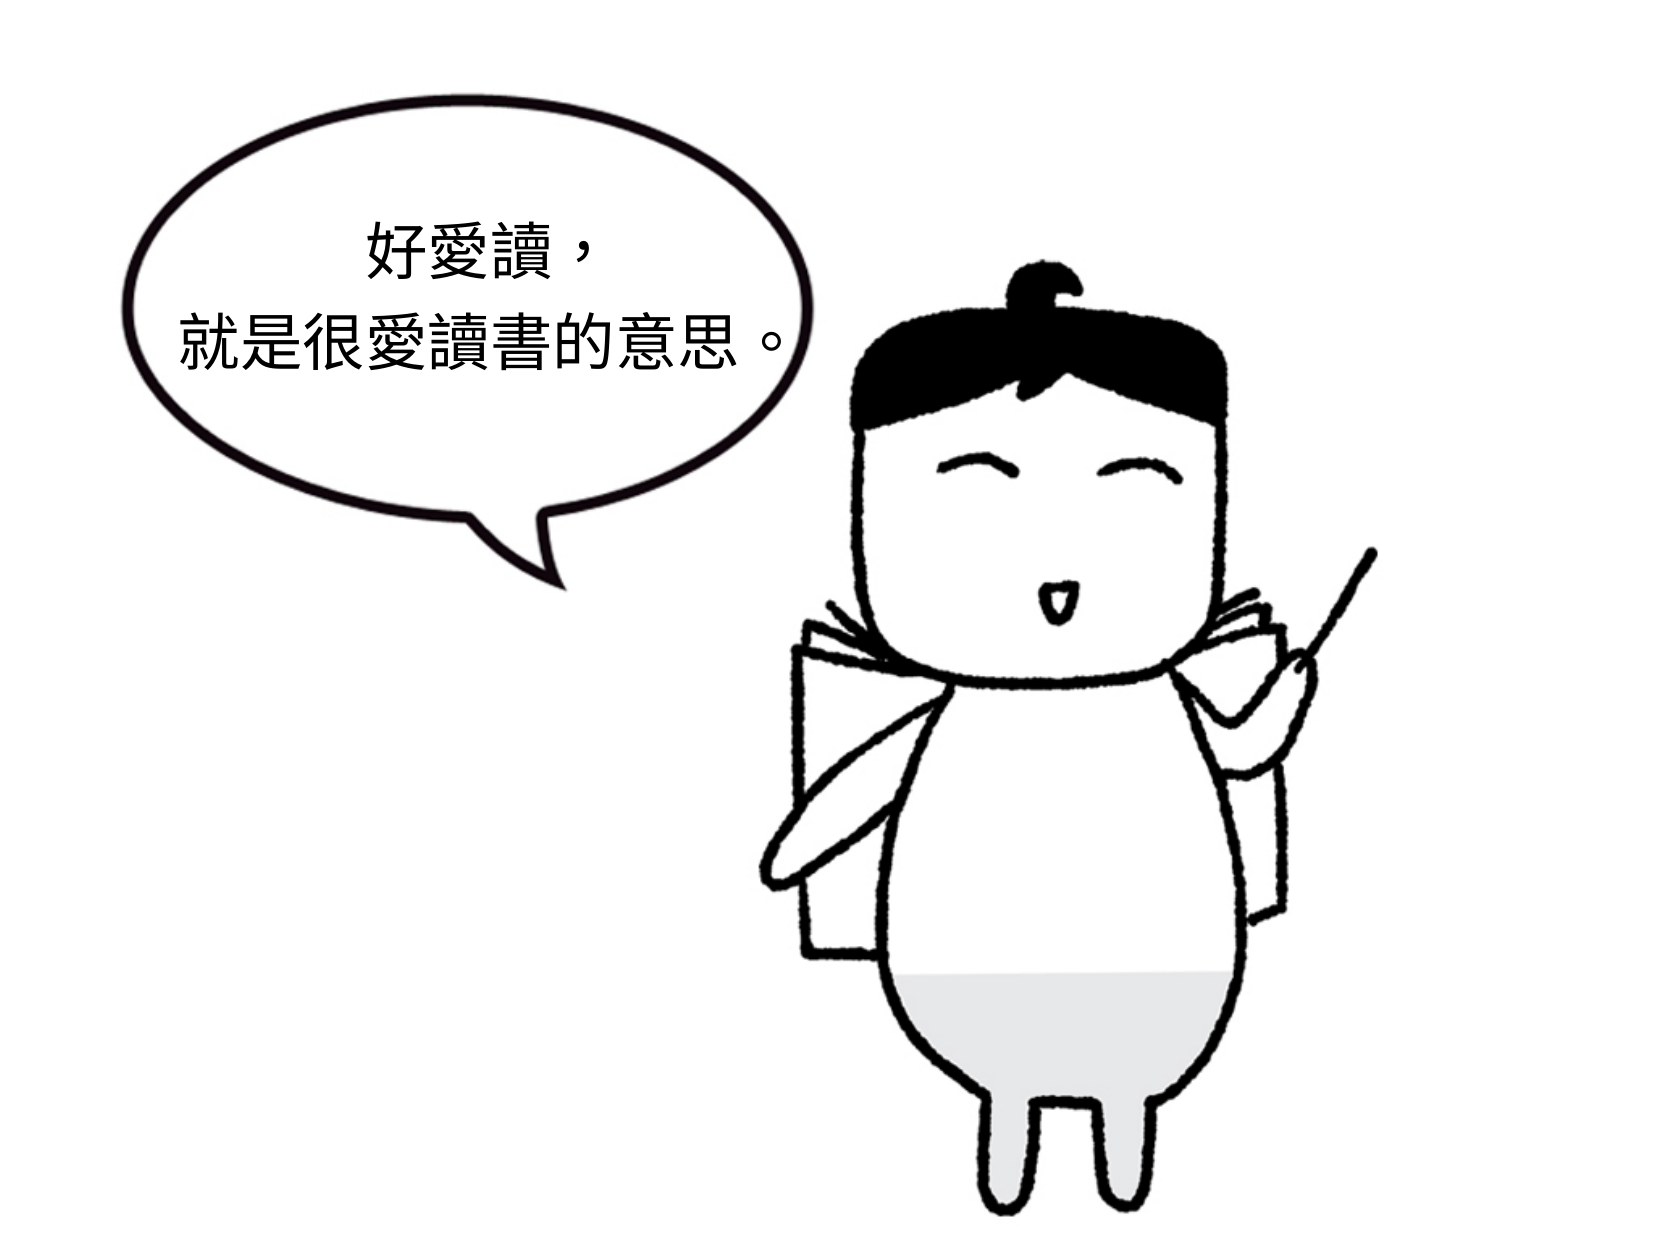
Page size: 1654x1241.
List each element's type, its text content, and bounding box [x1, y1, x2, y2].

title 好愛讀， 就是很愛讀書的意思。 [129, 188, 851, 397]
picture [0, 0, 1654, 1241]
